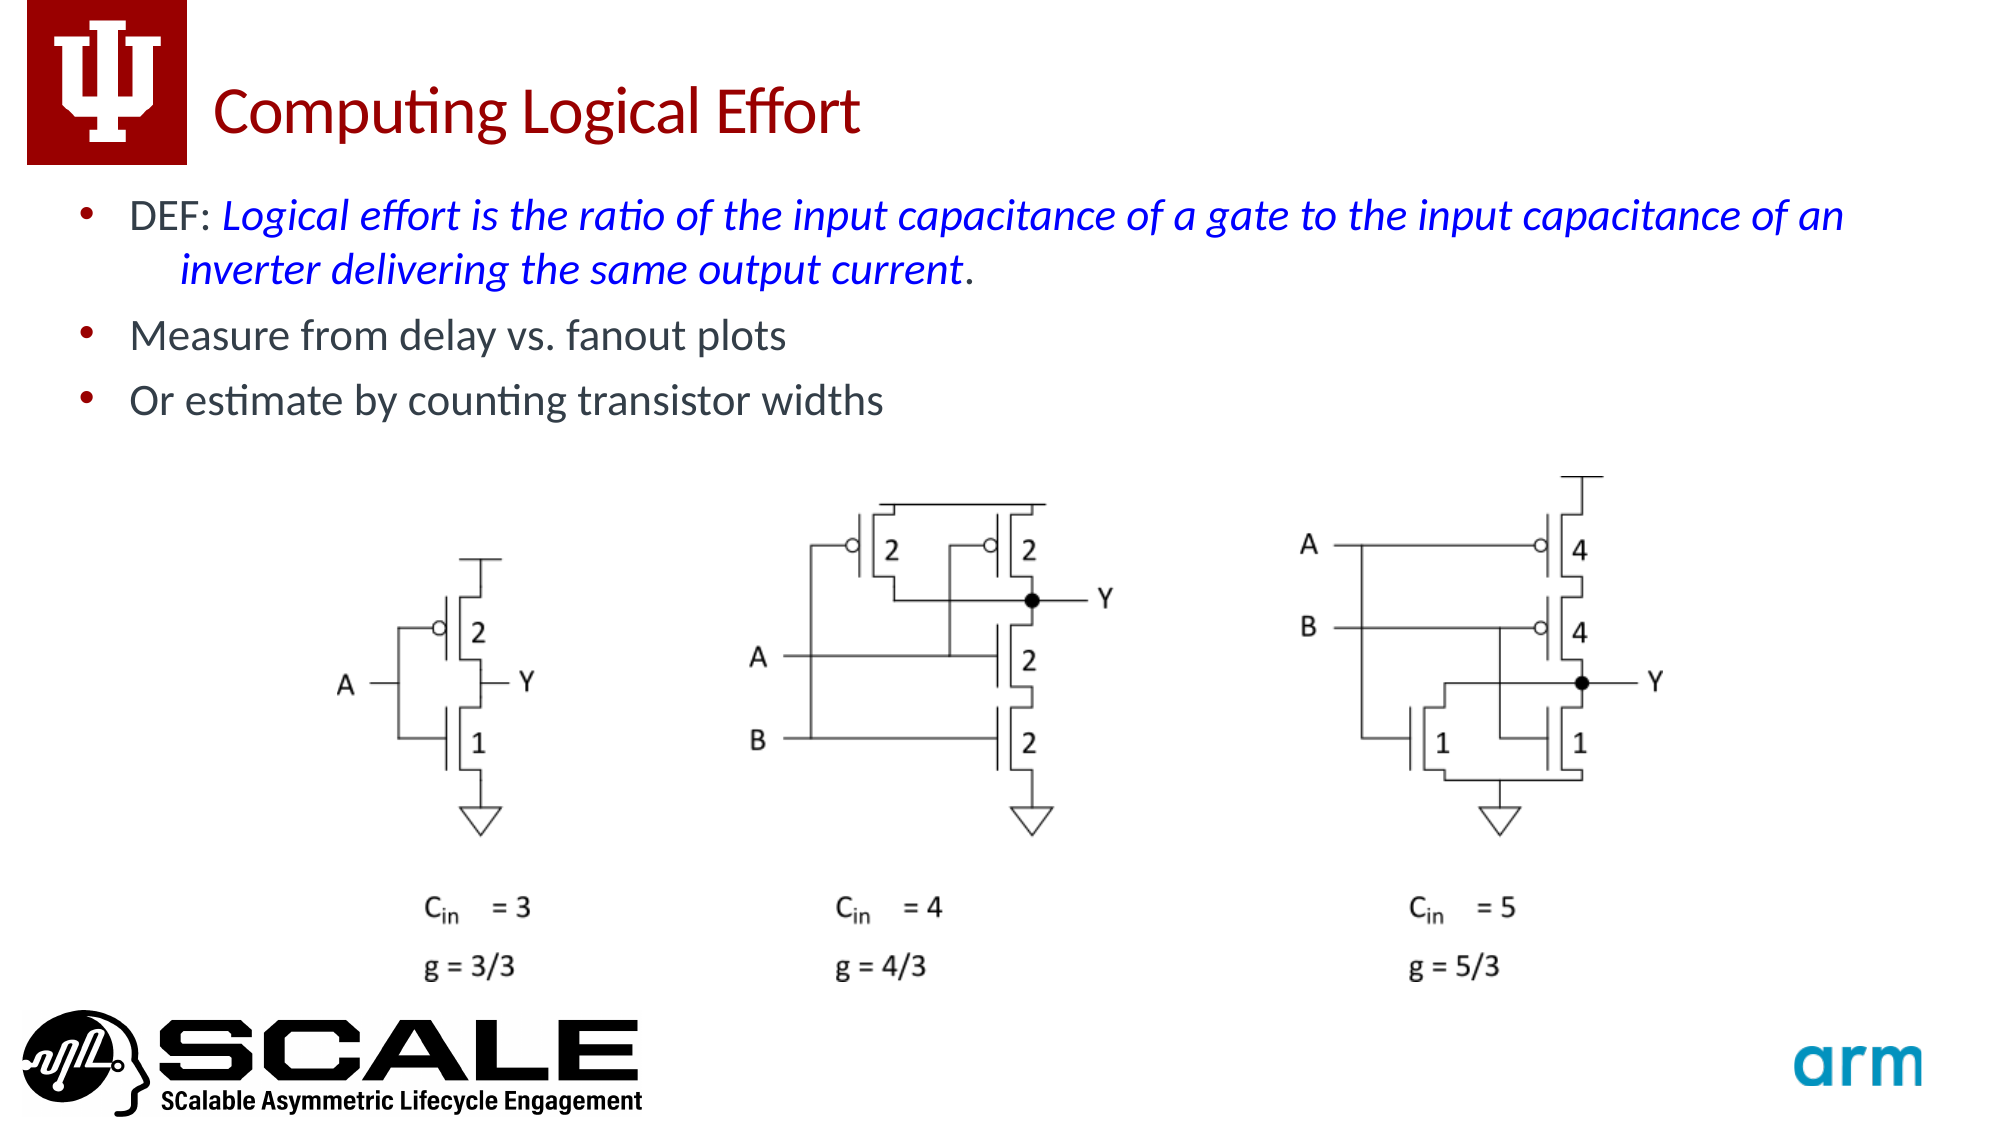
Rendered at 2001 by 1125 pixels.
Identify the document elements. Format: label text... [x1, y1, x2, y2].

title Computing Logical Effort [213, 78, 1922, 186]
picture [337, 476, 1663, 982]
list DEF: Logical effort is the ratio of the input capacitance of a gate to the input capacitance of an inverter delivering the same output current. Measure from delay vs. fanout plots Or estimate by counting transistor widths [78, 185, 1924, 941]
